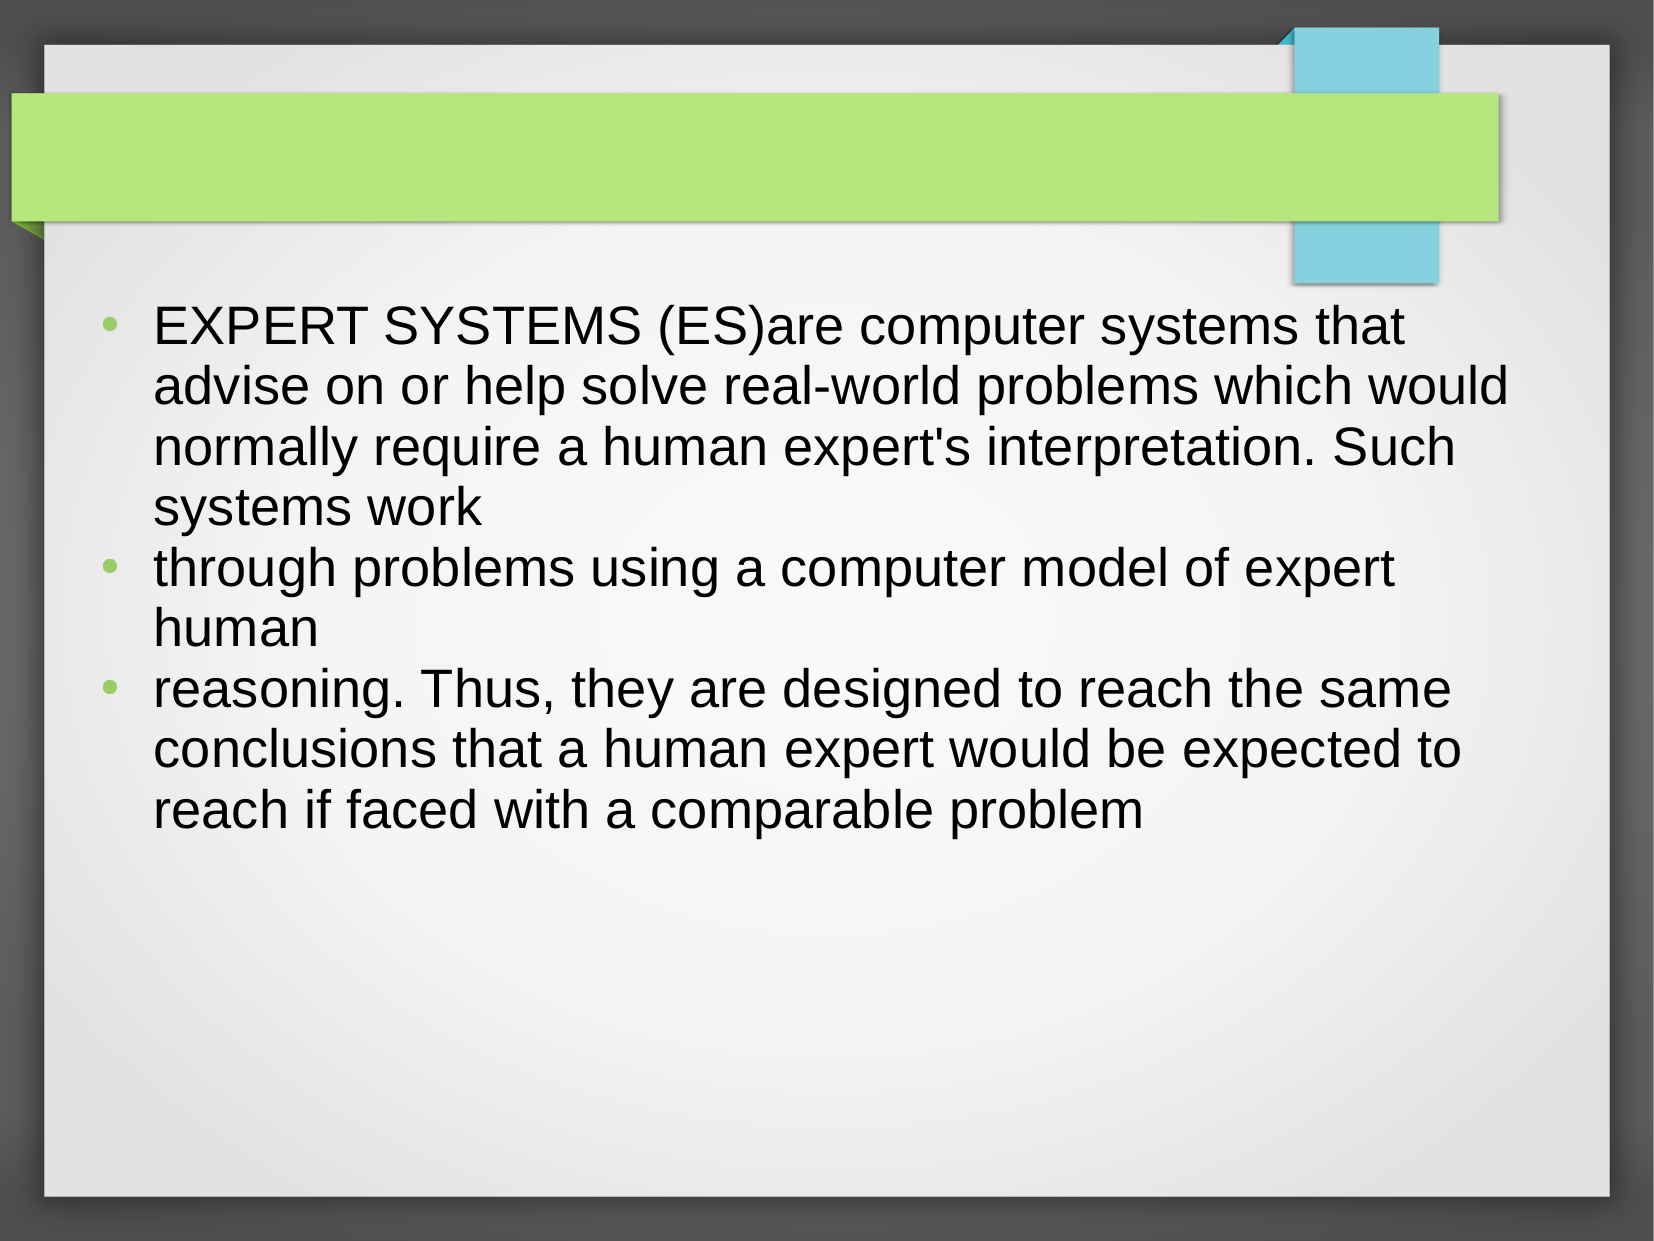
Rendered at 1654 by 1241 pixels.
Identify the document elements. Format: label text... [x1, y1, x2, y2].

picture [0, 0, 1654, 1241]
list EXPERT SYSTEMS (ES)are computer systems that advise on or help solve real-world problems which would normally require a human expert's interpretation. Such systems work through problems using a computer model of expert human reasoning. Thus, they are designed to reach the same conclusions that a human expert would be expected to reach if faced with a comparable problem [82, 295, 1571, 1015]
